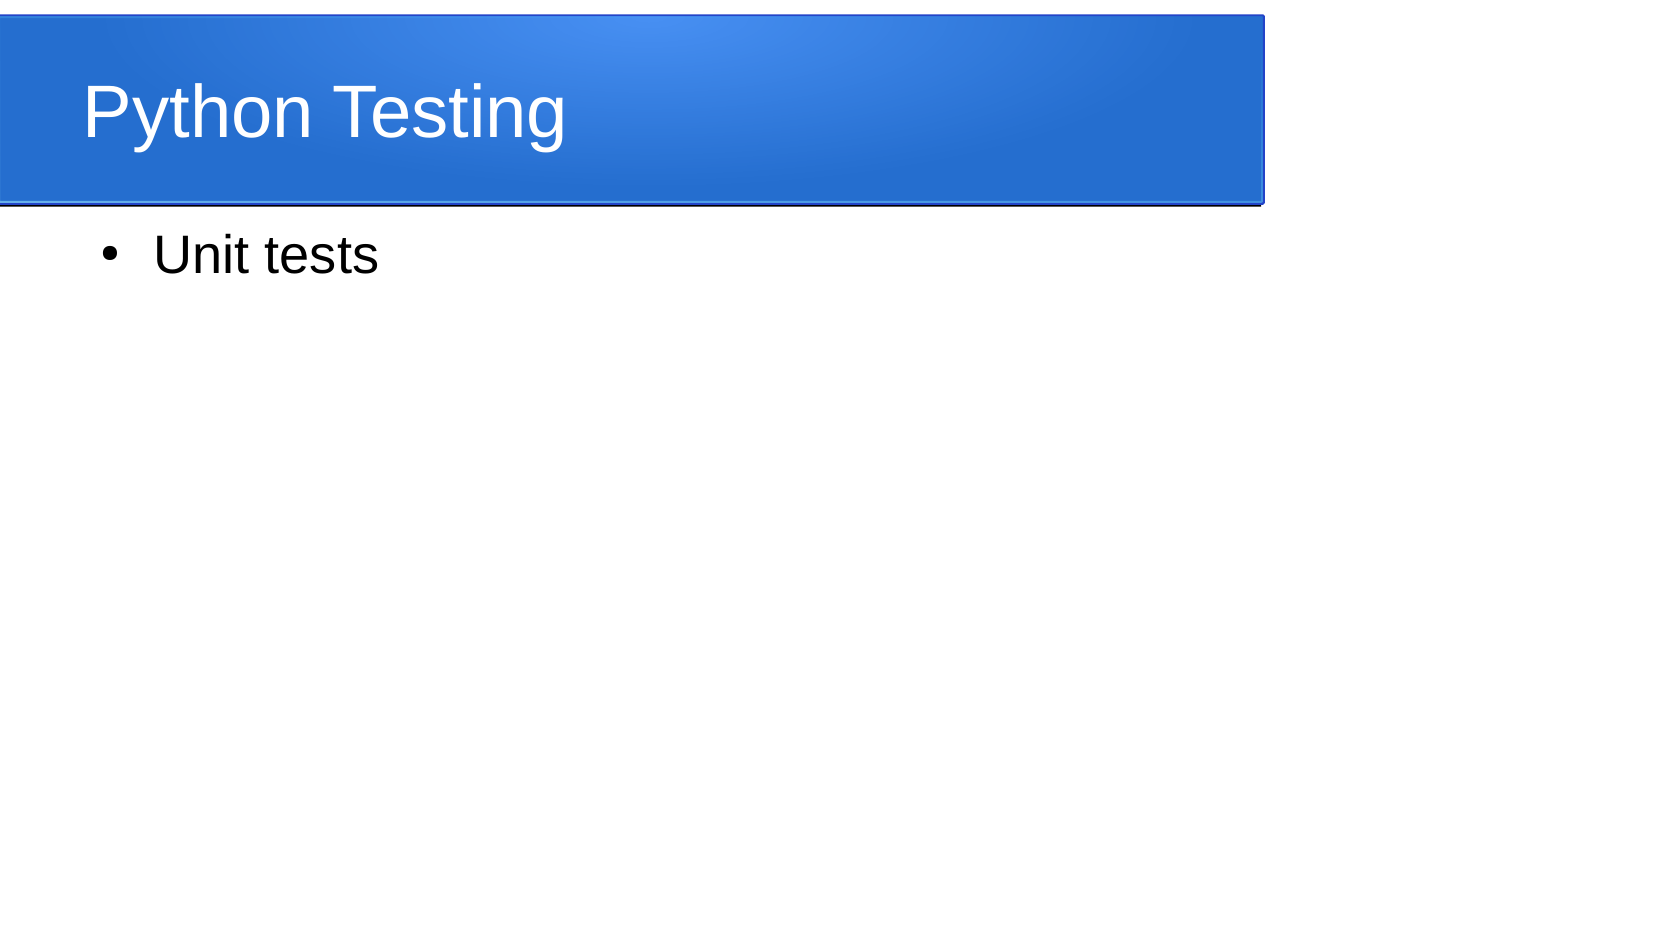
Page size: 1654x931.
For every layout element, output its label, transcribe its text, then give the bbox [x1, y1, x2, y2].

list Unit tests [82, 224, 1571, 764]
title Python Testing [82, 35, 1235, 189]
